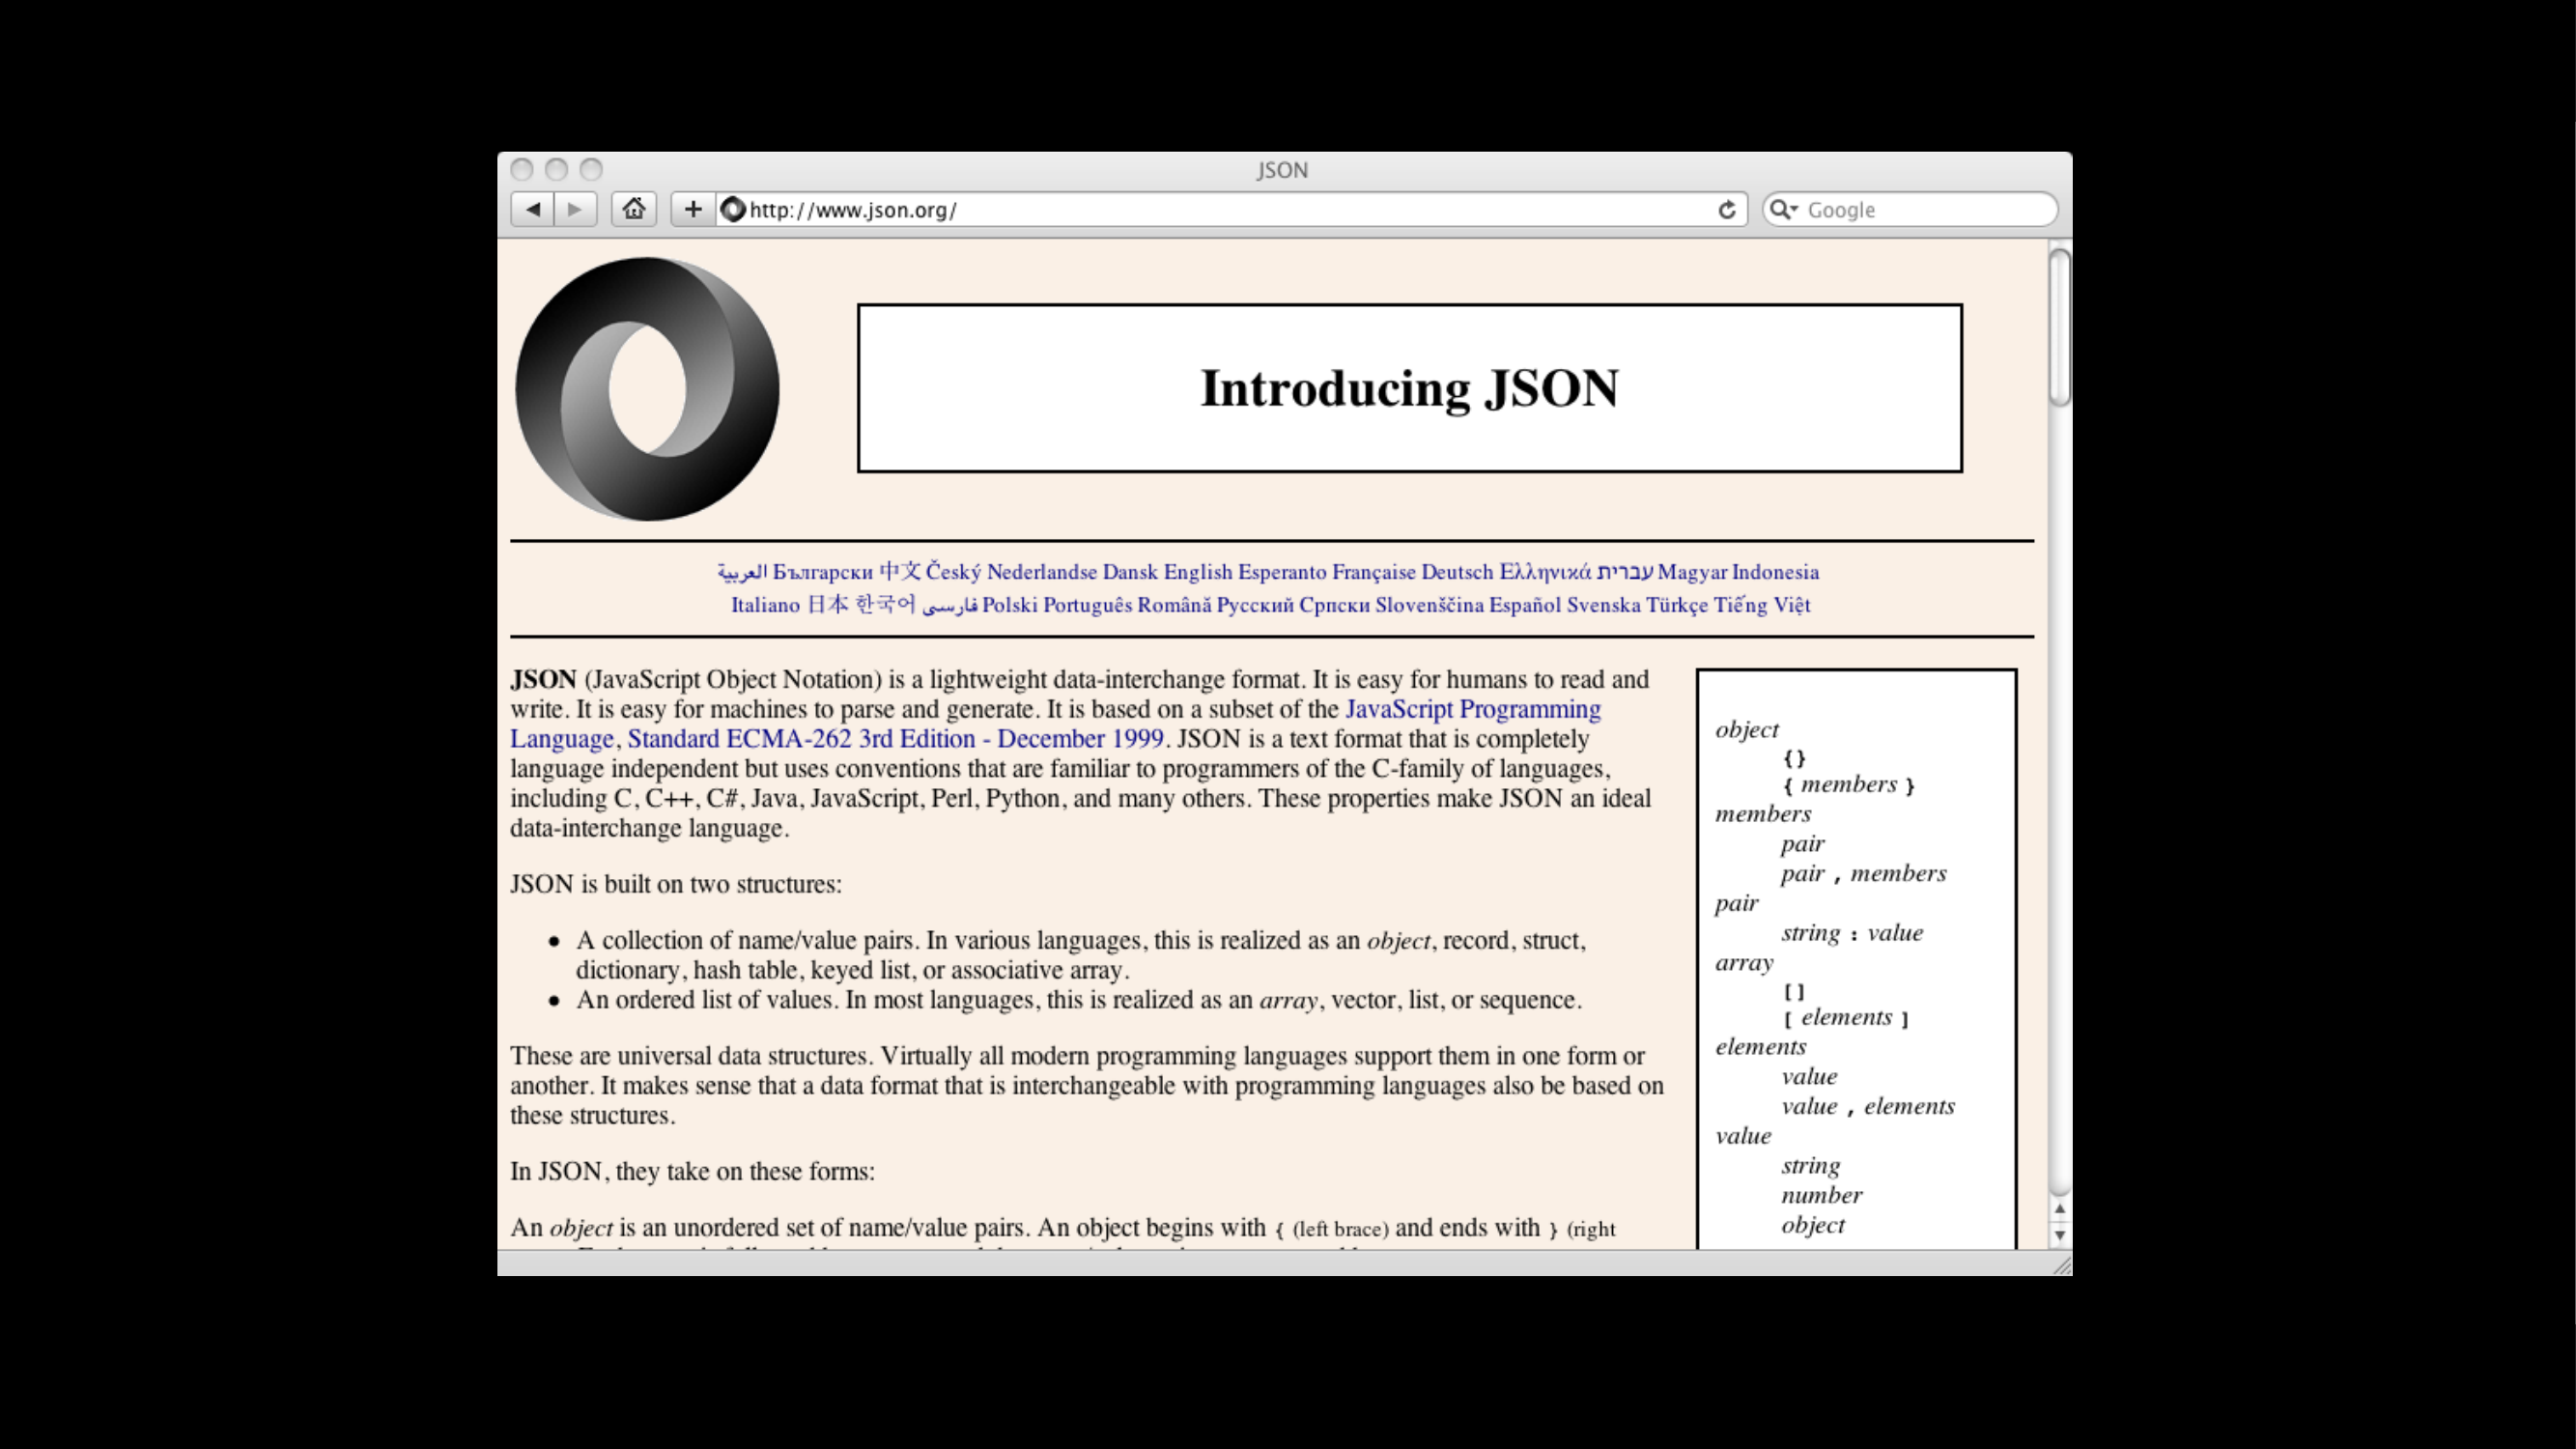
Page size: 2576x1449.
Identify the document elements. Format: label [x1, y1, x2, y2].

picture [497, 152, 2073, 1276]
